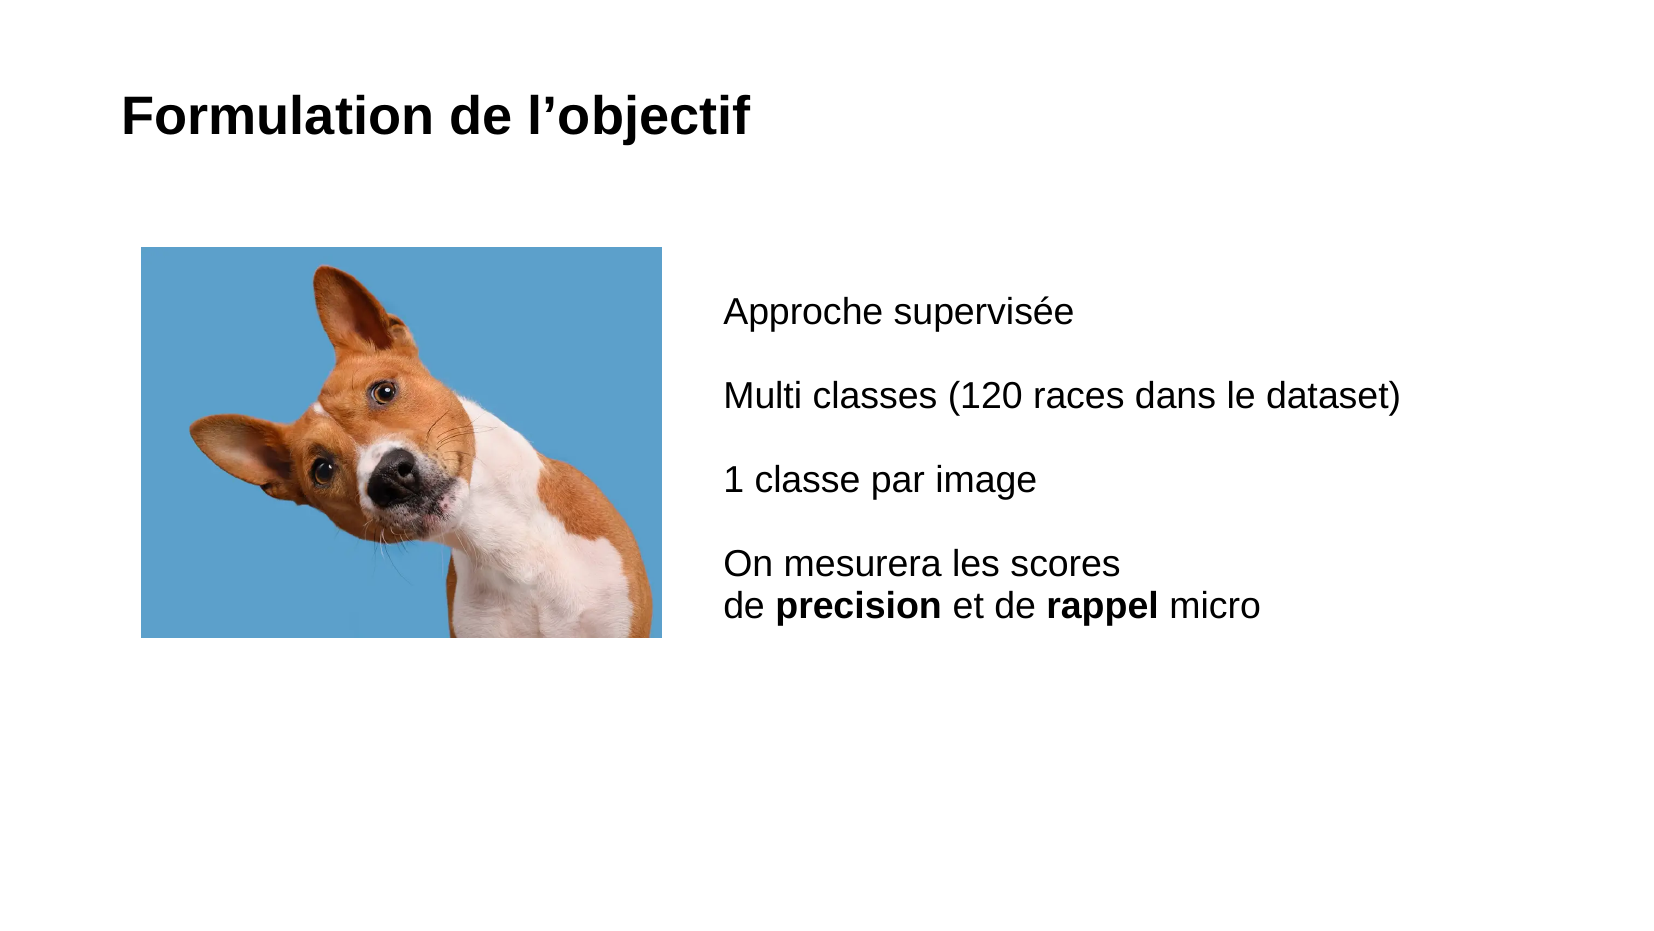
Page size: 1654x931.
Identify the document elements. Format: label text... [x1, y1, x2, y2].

text_box Approche supervisée Multi classes (120 races dans le dataset) 1 classe par image On mesurera les scores de precision et de rappel micro [708, 283, 1595, 635]
picture [141, 247, 662, 638]
text_box Formulation de l’objectif [106, 78, 767, 154]
